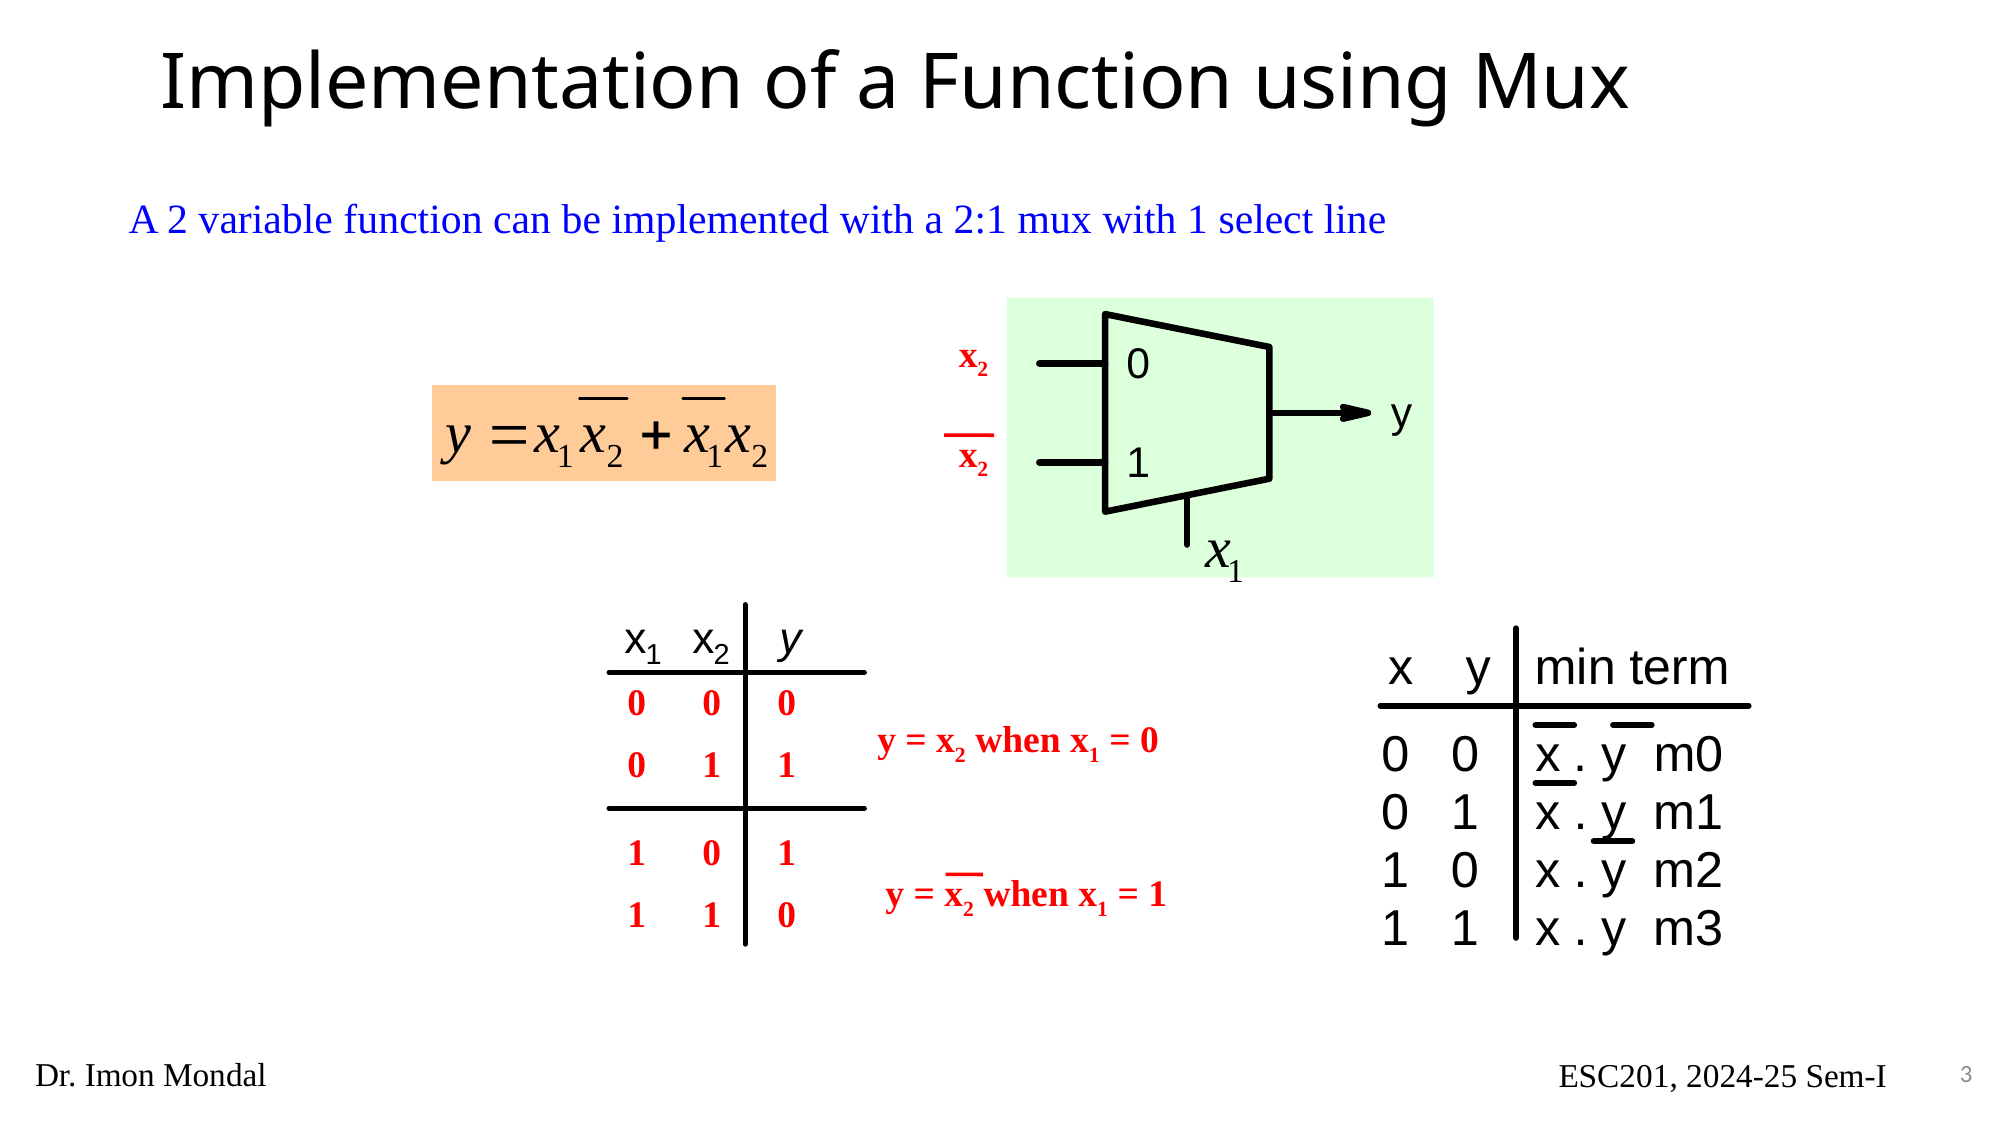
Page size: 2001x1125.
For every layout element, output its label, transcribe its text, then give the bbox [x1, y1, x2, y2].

text_box 0 [687, 670, 739, 731]
text_box 0 [612, 733, 664, 793]
text_box 1 [612, 820, 664, 881]
text_box 0 [687, 820, 739, 881]
chart [1006, 297, 1788, 977]
text_box x2 [943, 322, 1019, 389]
text_box 0 [762, 670, 814, 731]
text_box 1 [687, 883, 739, 943]
text_box x2 [943, 422, 1019, 489]
chart [431, 385, 777, 482]
text_box 1 [687, 733, 739, 793]
chart [575, 570, 899, 979]
title Implementation of a Function using Mux [145, 19, 1871, 149]
text_box 1 [612, 883, 664, 943]
text_box 0 [762, 883, 814, 943]
text_box 1 [762, 733, 814, 793]
text_box y = x2 when x1 = 0 [862, 708, 1205, 775]
text_box 0 [612, 670, 664, 731]
text_box y = x2 when x1 = 1 [870, 861, 1205, 928]
text_box A 2 variable function can be implemented with a 2:1 mux with 1 select line [114, 184, 1725, 250]
text_box 1 [762, 820, 814, 881]
